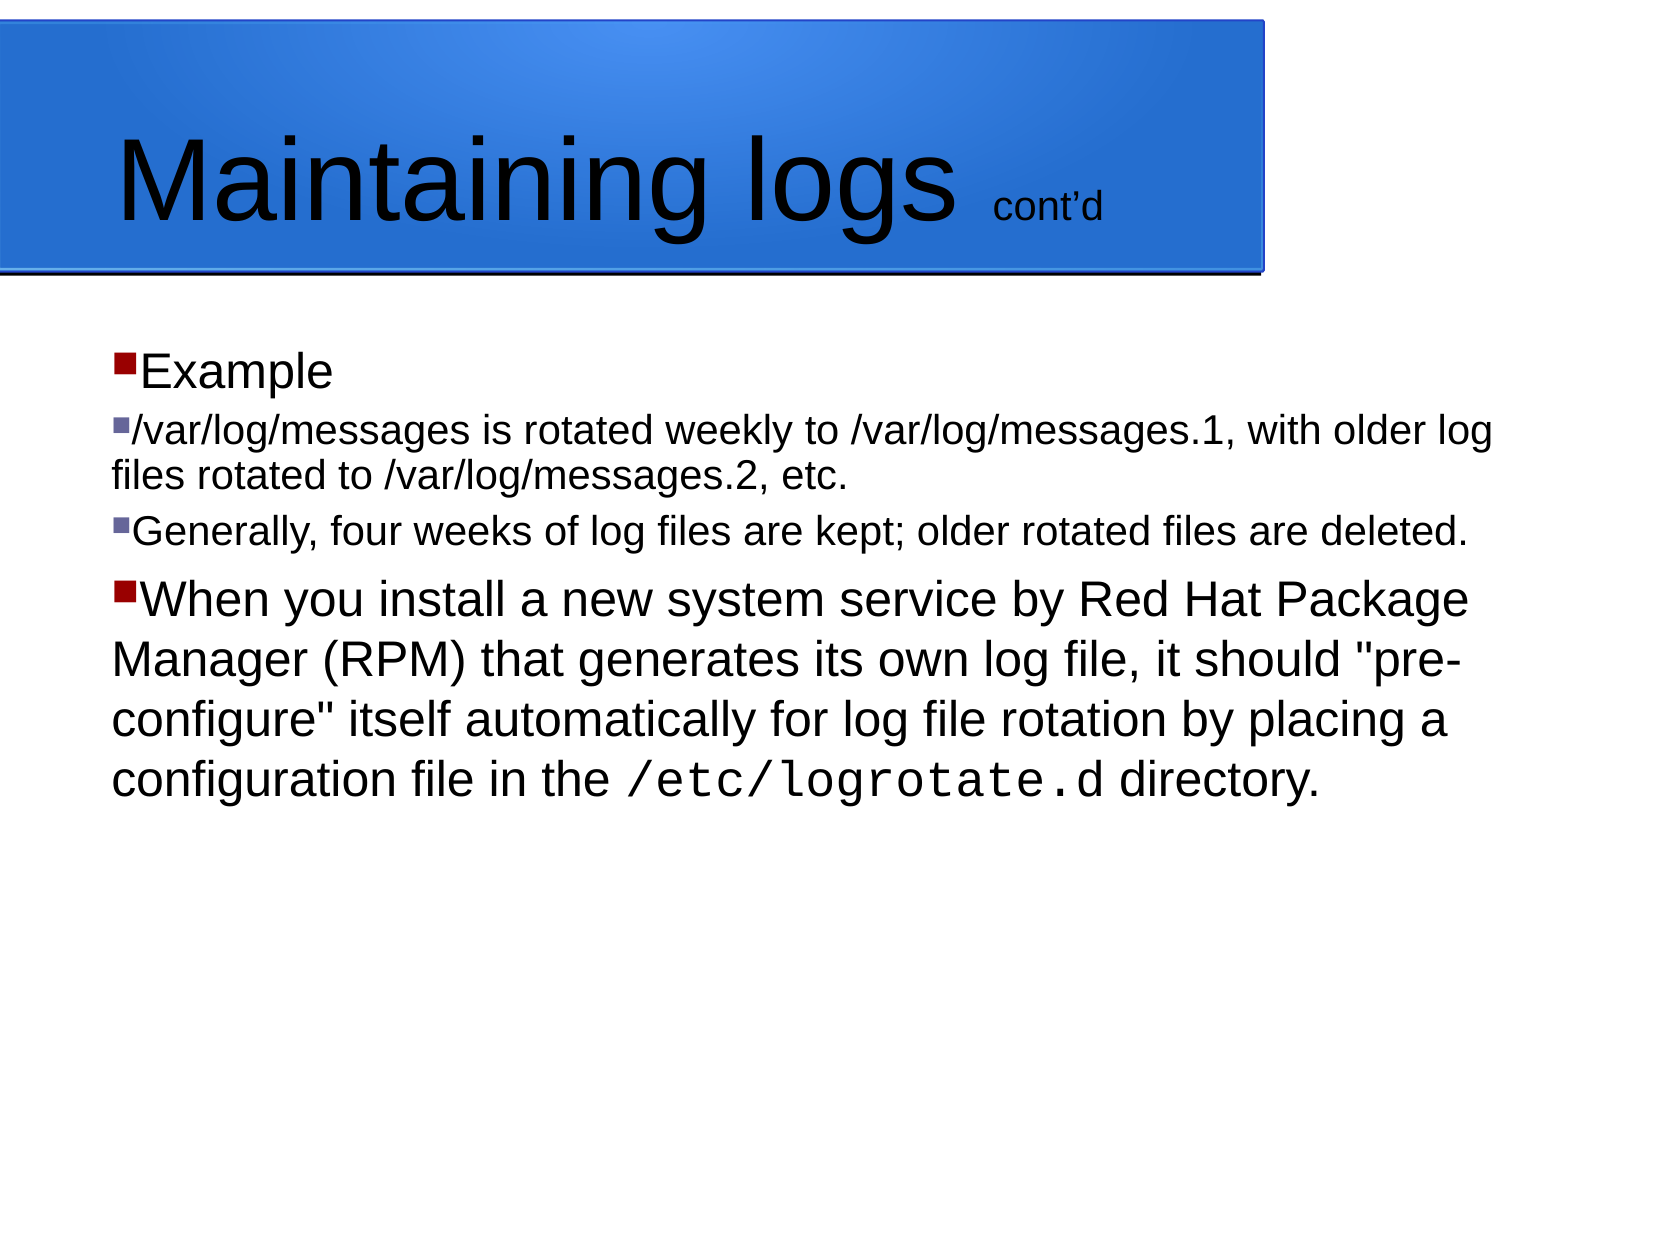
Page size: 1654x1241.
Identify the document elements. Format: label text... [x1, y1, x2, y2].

list Example /var/log/messages is rotated weekly to /var/log/messages.1, with older log files rotated to /var/log/messages.2, etc. Generally, four weeks of log files are kept; older rotated files are deleted. When you install a new system service by Red Hat Package Manager (RPM) that generates its own log file, it should "pre-configure" itself automatically for log file rotation by placing a configuration file in the /etc/logrotate.d directory. [96, 330, 1571, 1061]
title Maintaining logs cont’d [100, 45, 1576, 252]
